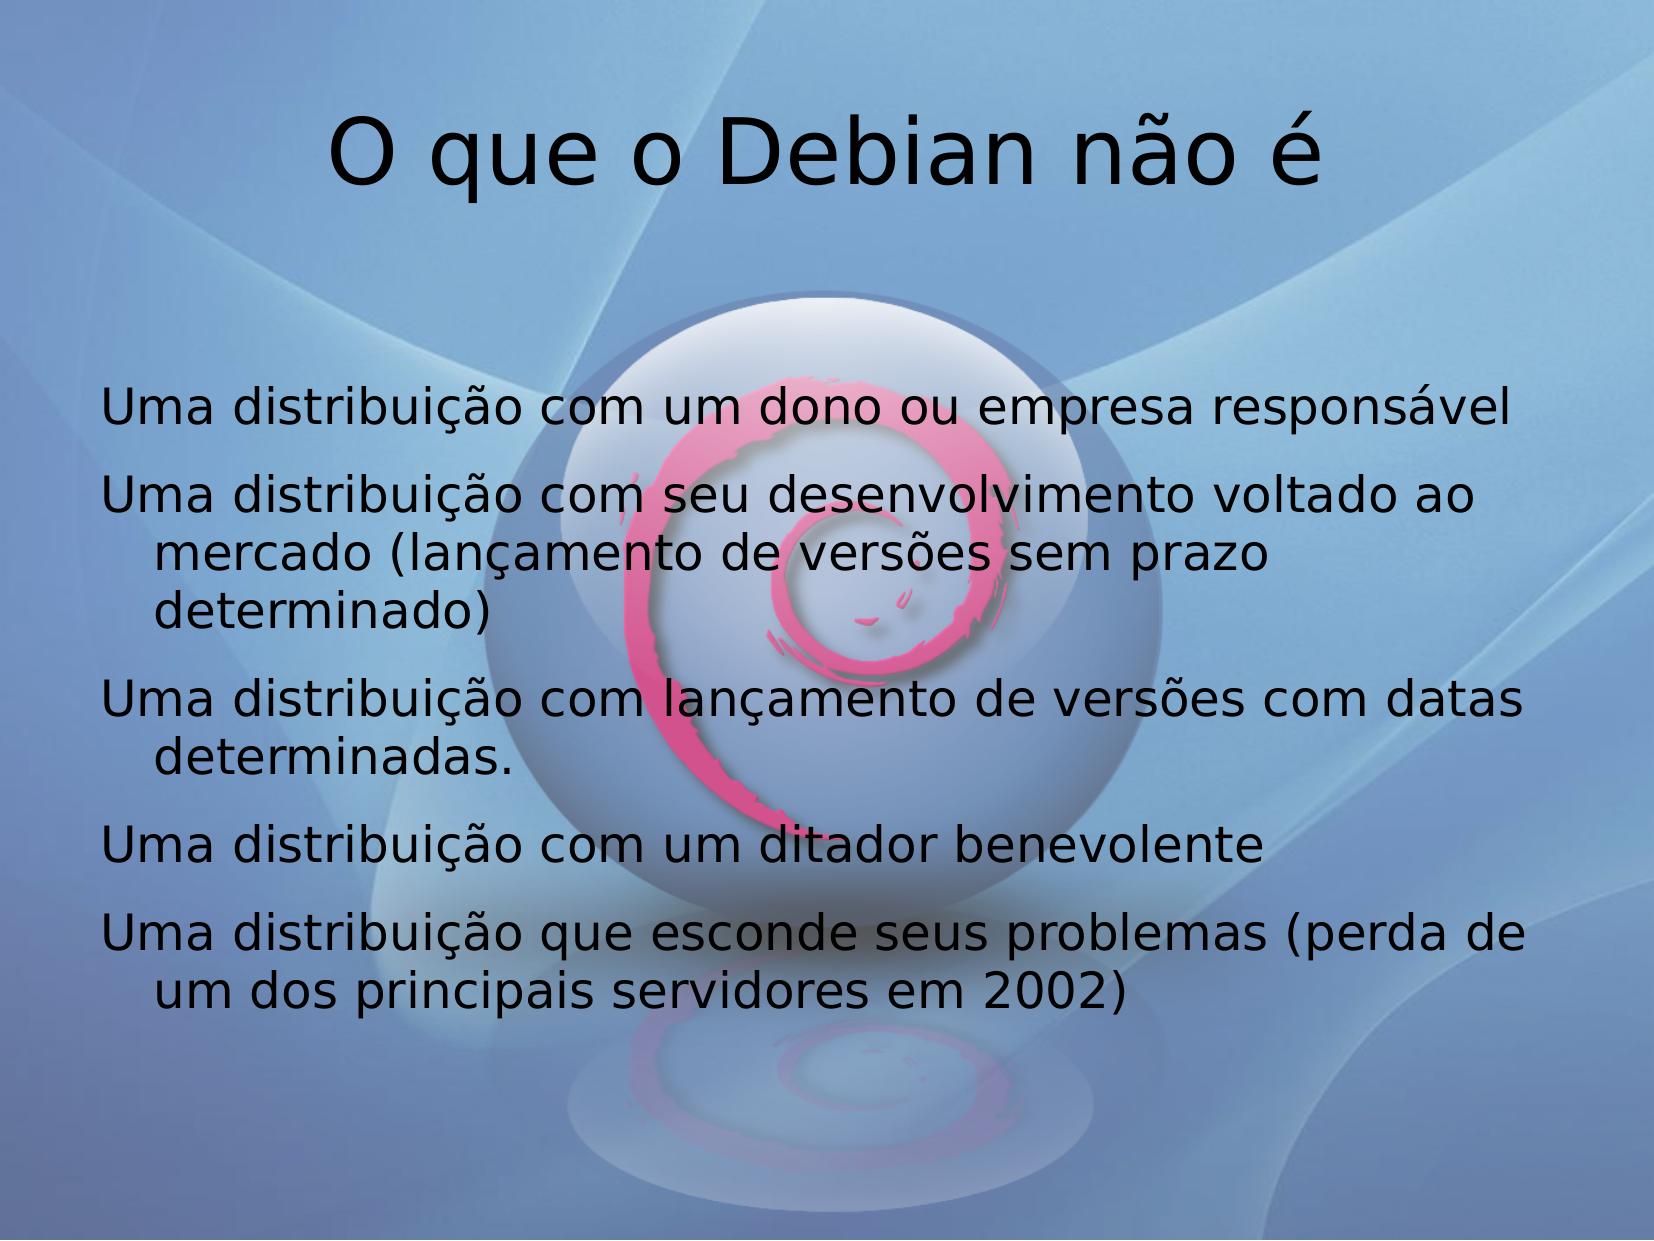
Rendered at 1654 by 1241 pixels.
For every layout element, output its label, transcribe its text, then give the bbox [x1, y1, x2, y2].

picture [0, 0, 1654, 1240]
title O que o Debian não é [82, 56, 1571, 250]
list Uma distribuição com um dono ou empresa responsável Uma distribuição com seu desenvolvimento voltado ao mercado (lançamento de versões sem prazo determinado) Uma distribuição com lançamento de versões com datas determinadas. Uma distribuição com um ditador benevolente Uma distribuição que esconde seus problemas (perda de um dos principais servidores em 2002) [82, 290, 1571, 1094]
